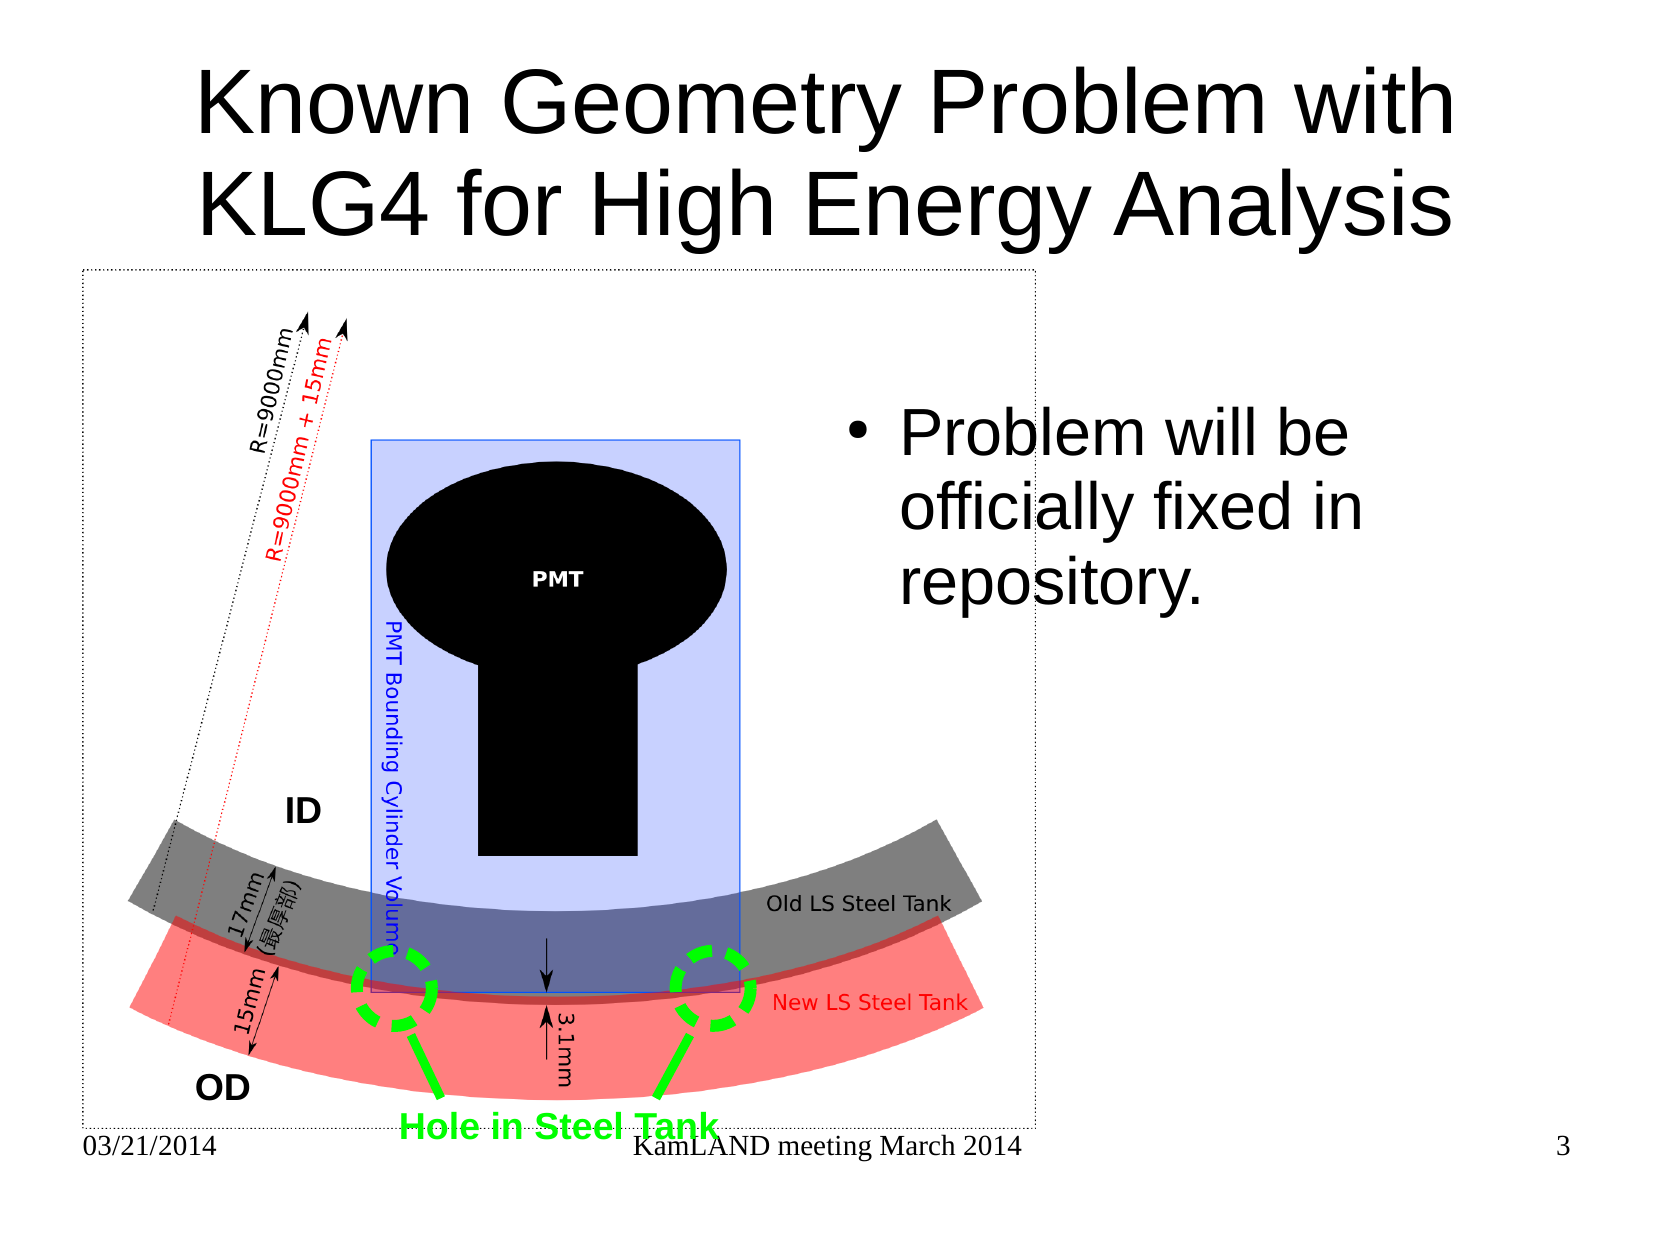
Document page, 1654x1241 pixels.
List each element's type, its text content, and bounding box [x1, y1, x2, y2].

text_box ID [270, 781, 346, 839]
title Known Geometry Problem with KLG4 for High Energy Analysis [82, 49, 1571, 257]
picture [82, 269, 1036, 1129]
list Problem will be officially fixed in repository. [828, 290, 1539, 1010]
text_box OD [180, 1059, 275, 1117]
text_box Hole in Steel Tank [384, 1098, 790, 1156]
